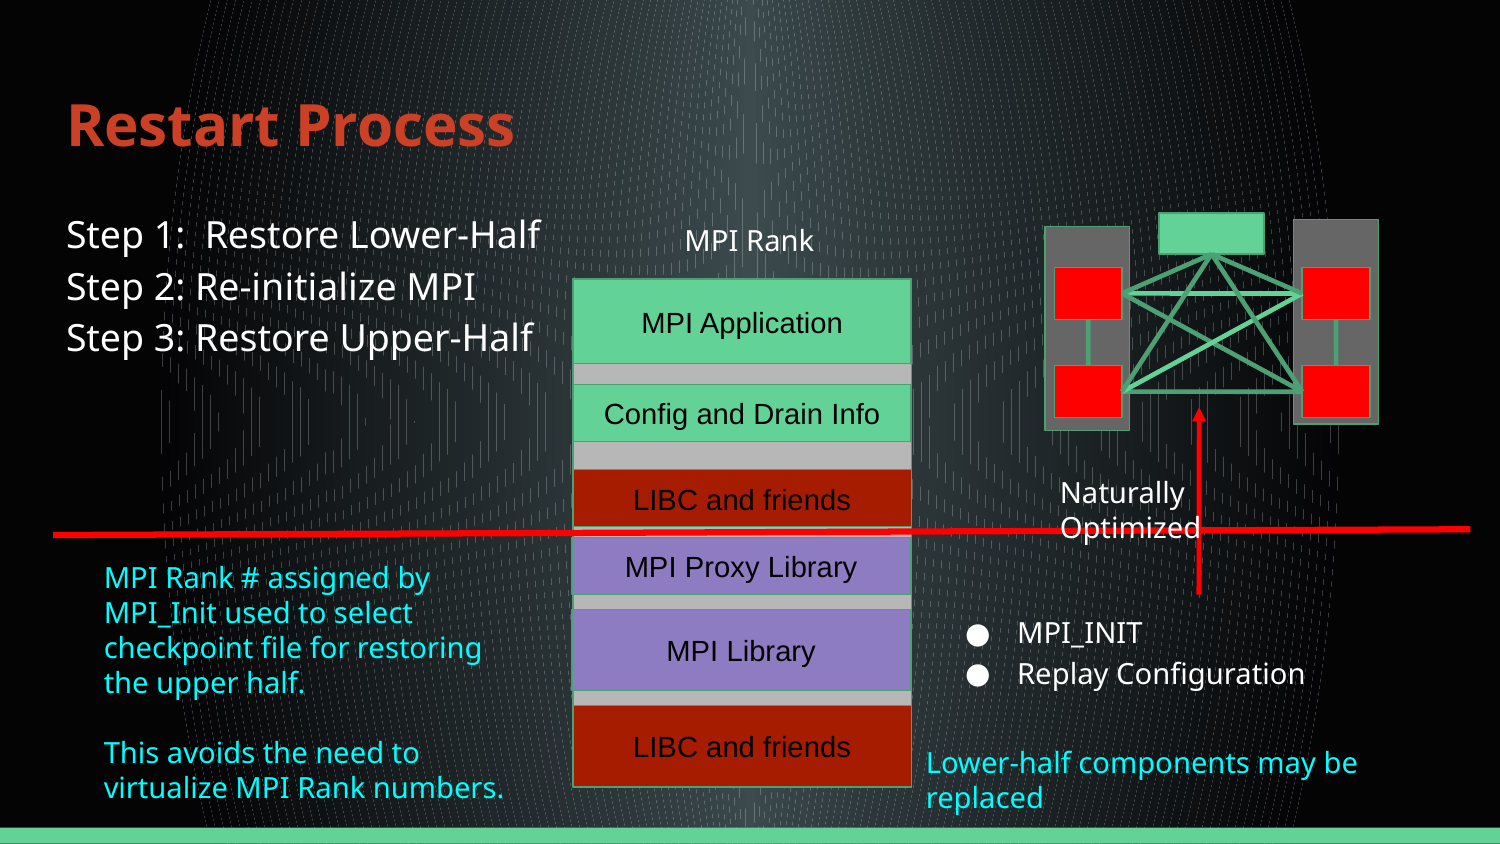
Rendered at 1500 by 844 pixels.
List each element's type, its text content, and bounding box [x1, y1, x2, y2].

text_box LIBC and friends [572, 469, 912, 527]
text_box MPI Proxy Library [571, 537, 911, 595]
text_box MPI Application [573, 279, 912, 364]
list MPI_INIT Replay Configuration [927, 594, 1471, 729]
text_box Naturally Optimized [1044, 459, 1379, 506]
text_box MPI Rank # assigned by MPI_Init used to select checkpoint file for restoring the upper half. This avoids the need to virtualize MPI Rank numbers. [88, 544, 549, 781]
text_box MPI Library [571, 609, 911, 691]
text_box [1159, 213, 1265, 255]
text_box Lower-half components may be replaced [910, 729, 1471, 787]
text_box [572, 278, 912, 469]
text_box MPI Rank [669, 206, 831, 273]
text_box [1044, 226, 1130, 431]
text_box [1293, 219, 1379, 424]
text_box Config and Drain Info [573, 384, 912, 442]
title Restart Process [51, 72, 1449, 167]
text_box LIBC and friends [572, 705, 912, 787]
list Step 1: Restore Lower-Half Step 2: Re-initialize MPI Step 3: Restore Upper-Half [51, 189, 750, 506]
text_box [572, 535, 912, 705]
